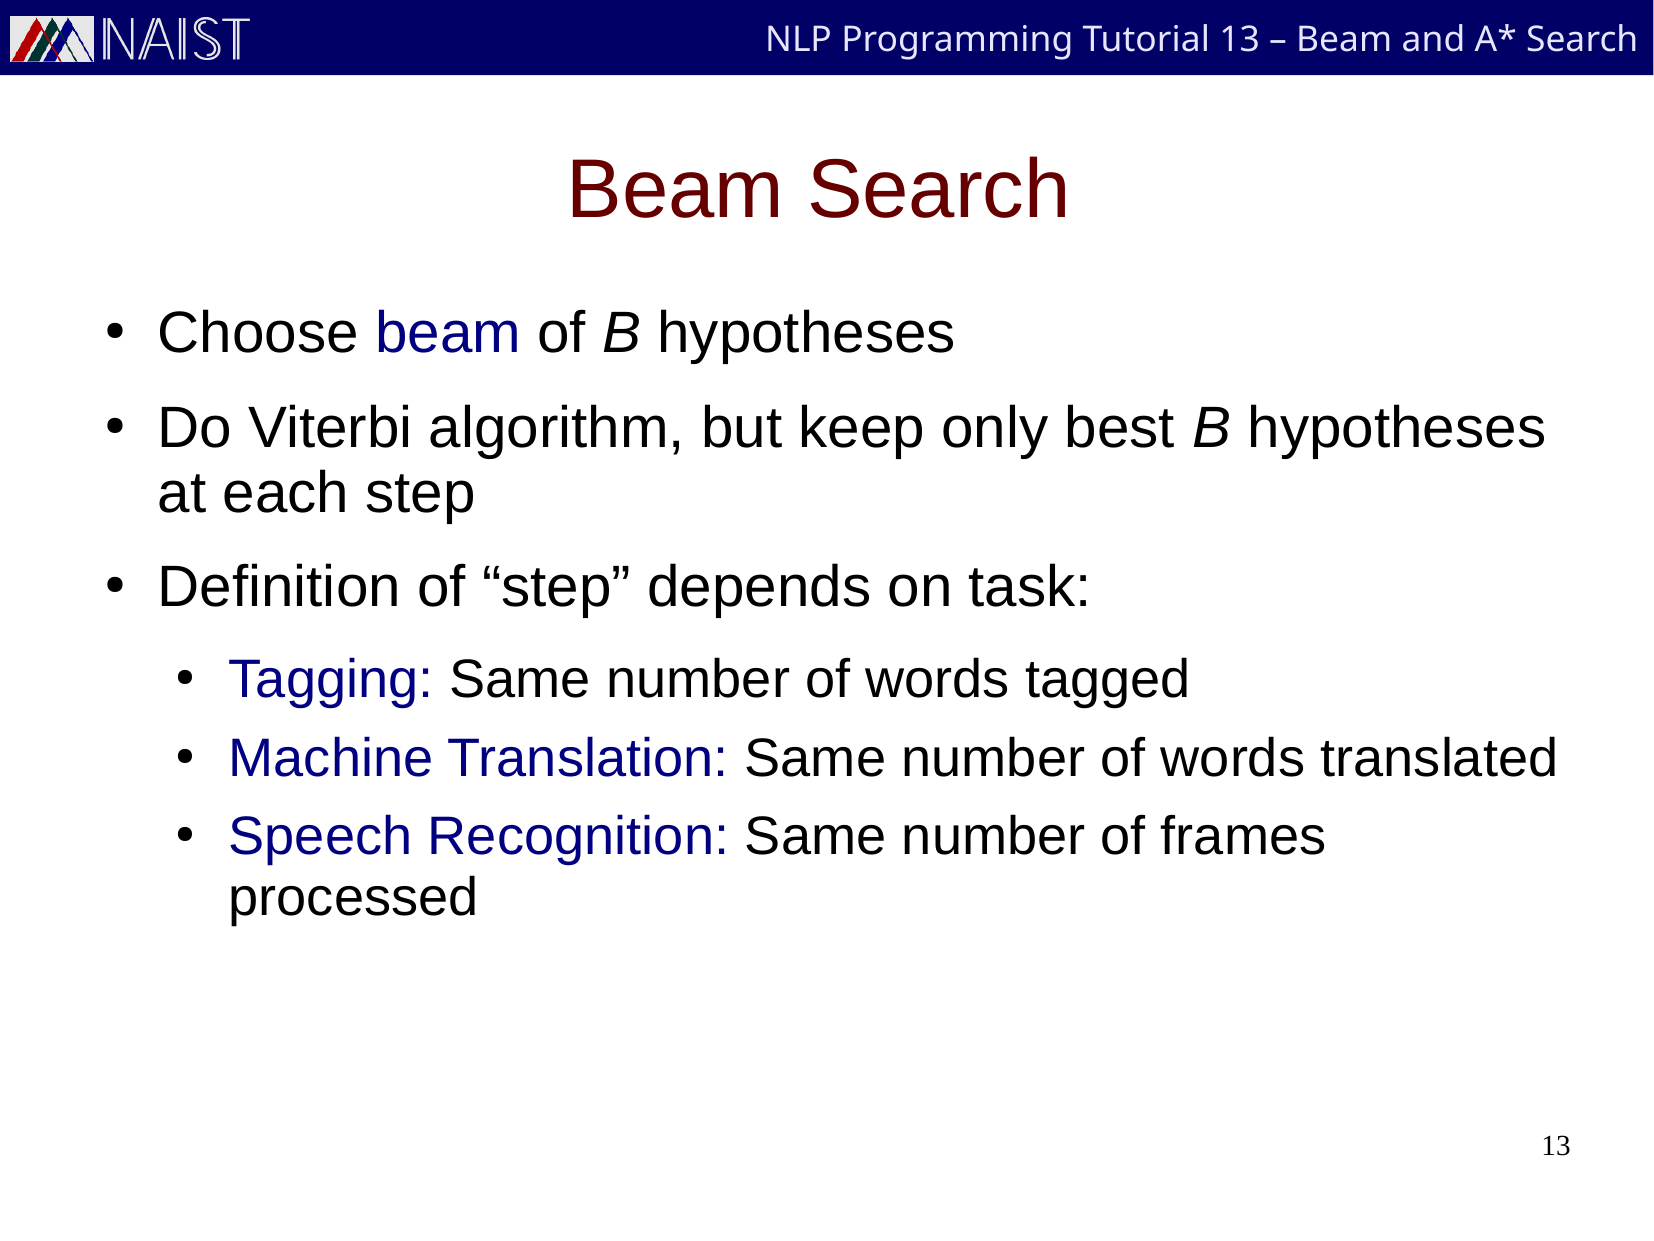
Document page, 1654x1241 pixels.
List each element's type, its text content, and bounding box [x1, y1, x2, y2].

title Beam Search [75, 92, 1564, 285]
picture [10, 16, 94, 62]
list Choose beam of B hypotheses Do Viterbi algorithm, but keep only best B hypotheses at each step Definition of “step” depends on task: Tagging: Same number of words tagged Machine Translation: Same number of words translated Speech Recognition: Same number of frames processed [86, 300, 1576, 1119]
picture [102, 17, 251, 60]
